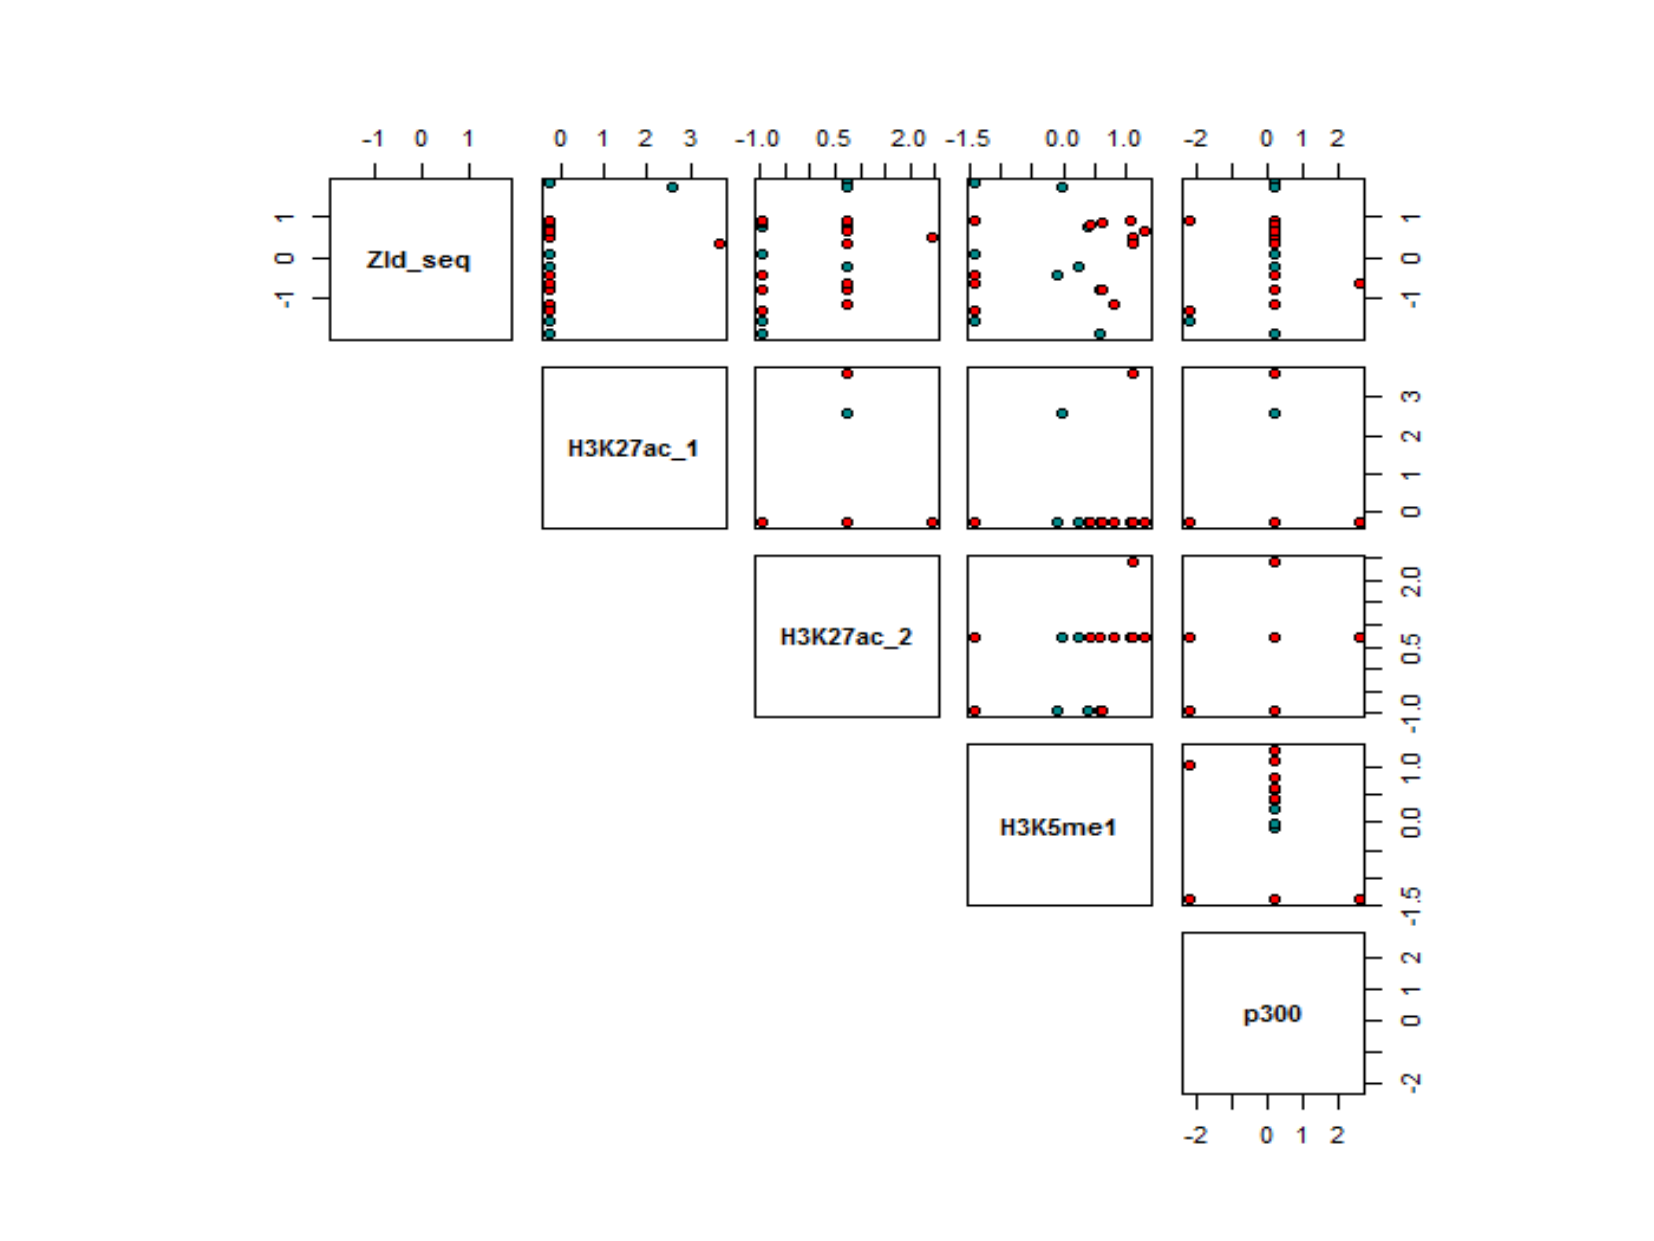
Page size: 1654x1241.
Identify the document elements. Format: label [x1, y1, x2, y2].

picture [195, 59, 1501, 1216]
